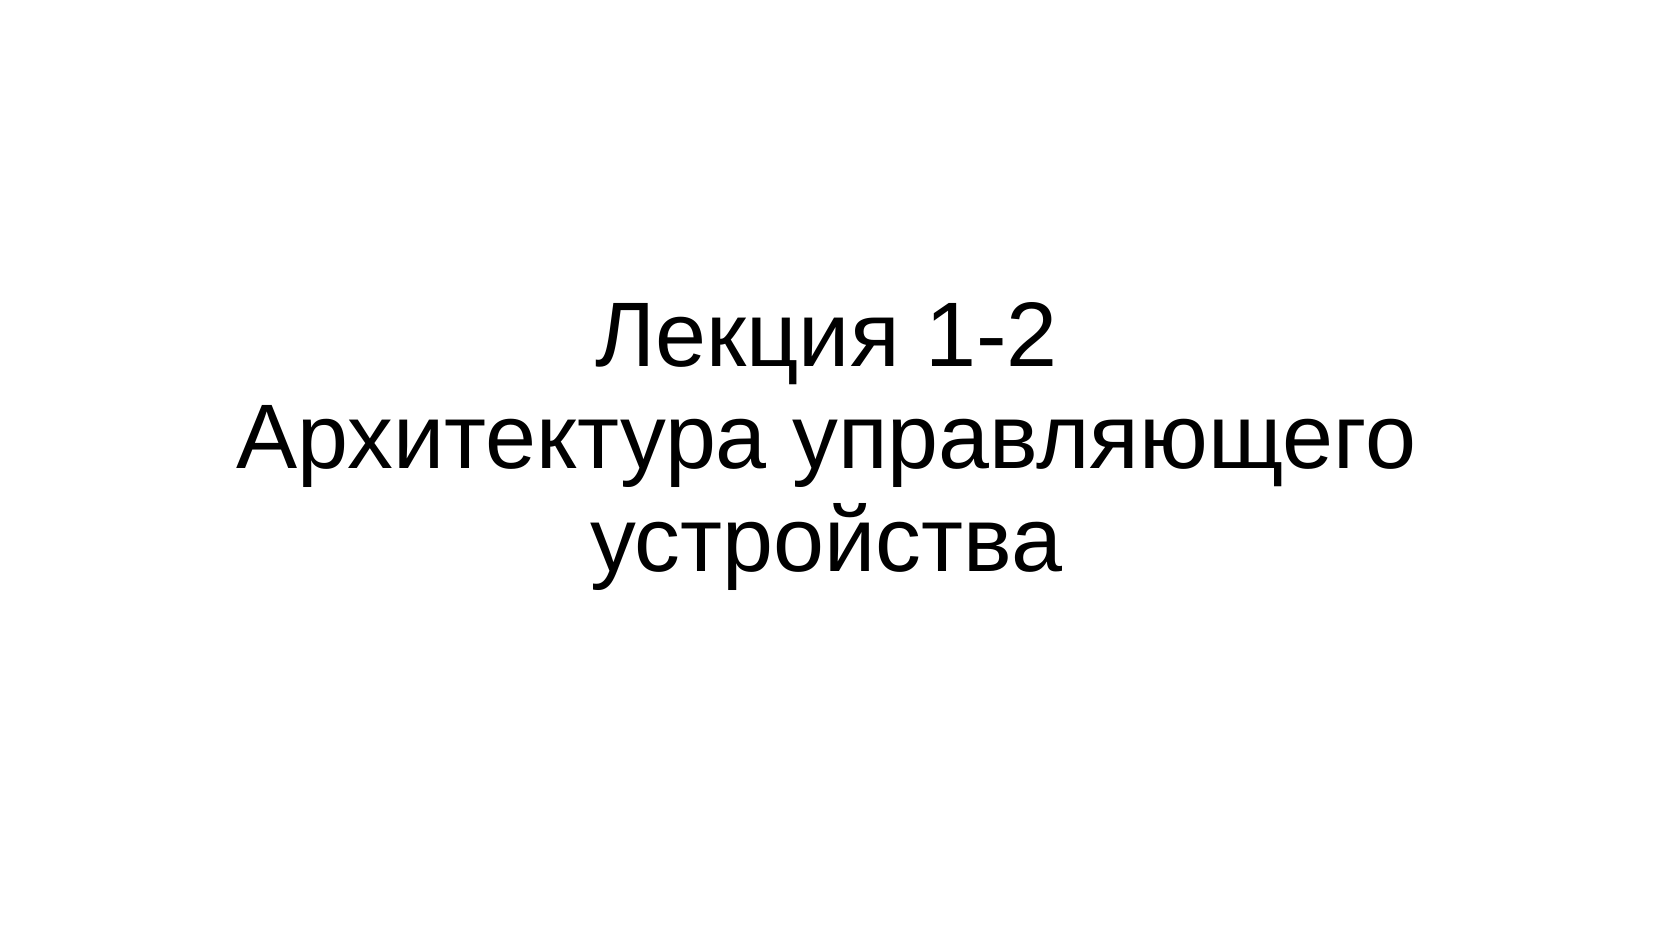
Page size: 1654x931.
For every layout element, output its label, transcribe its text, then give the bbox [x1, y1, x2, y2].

title Лекция 1-2 Архитектура управляющего устройства [82, 282, 1571, 591]
